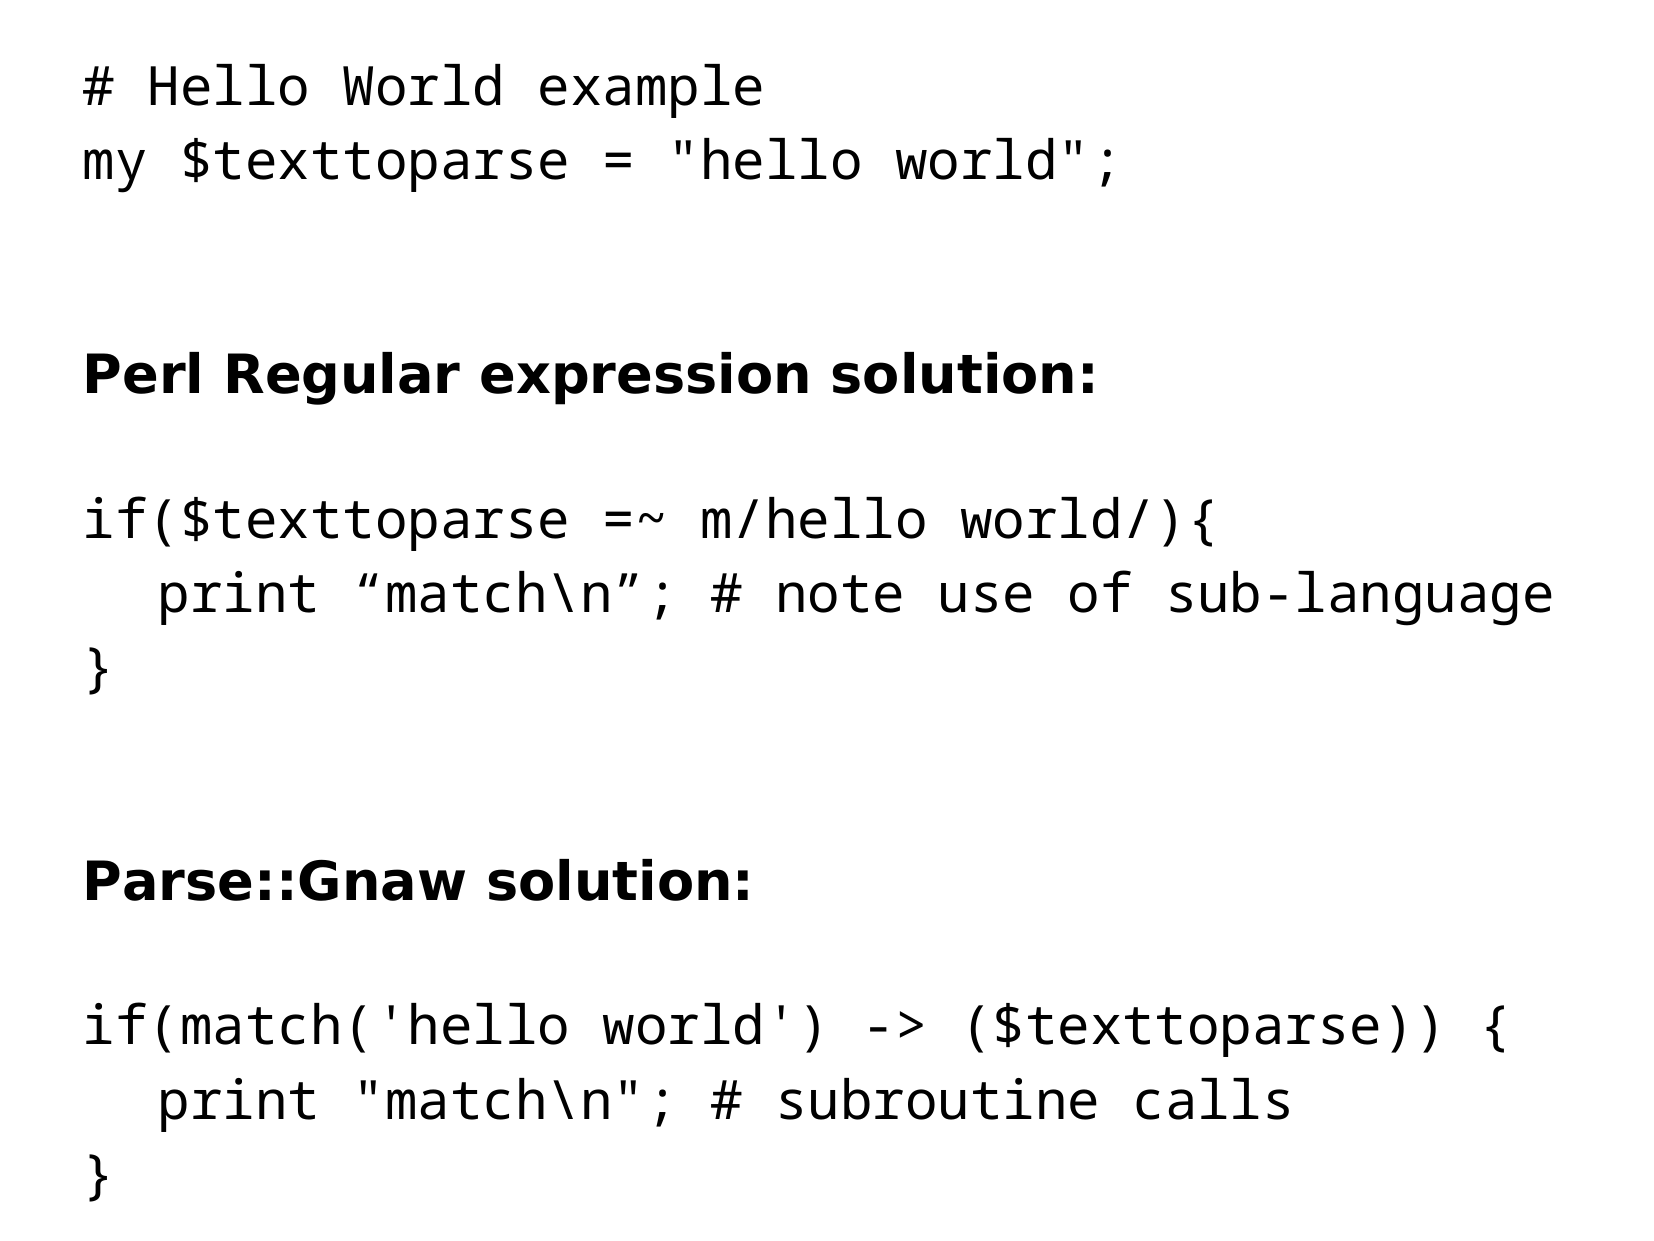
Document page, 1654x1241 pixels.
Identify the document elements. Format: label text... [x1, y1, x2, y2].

text_box # Hello World example my $texttoparse = "hello world"; Perl Regular expression solution: if($texttoparse =~ m/hello world/){ print “match\n”; # note use of sub-language } Parse::Gnaw solution: if(match('hello world') -> ($texttoparse)) { print "match\n"; # subroutine calls } [82, 55, 1571, 1205]
